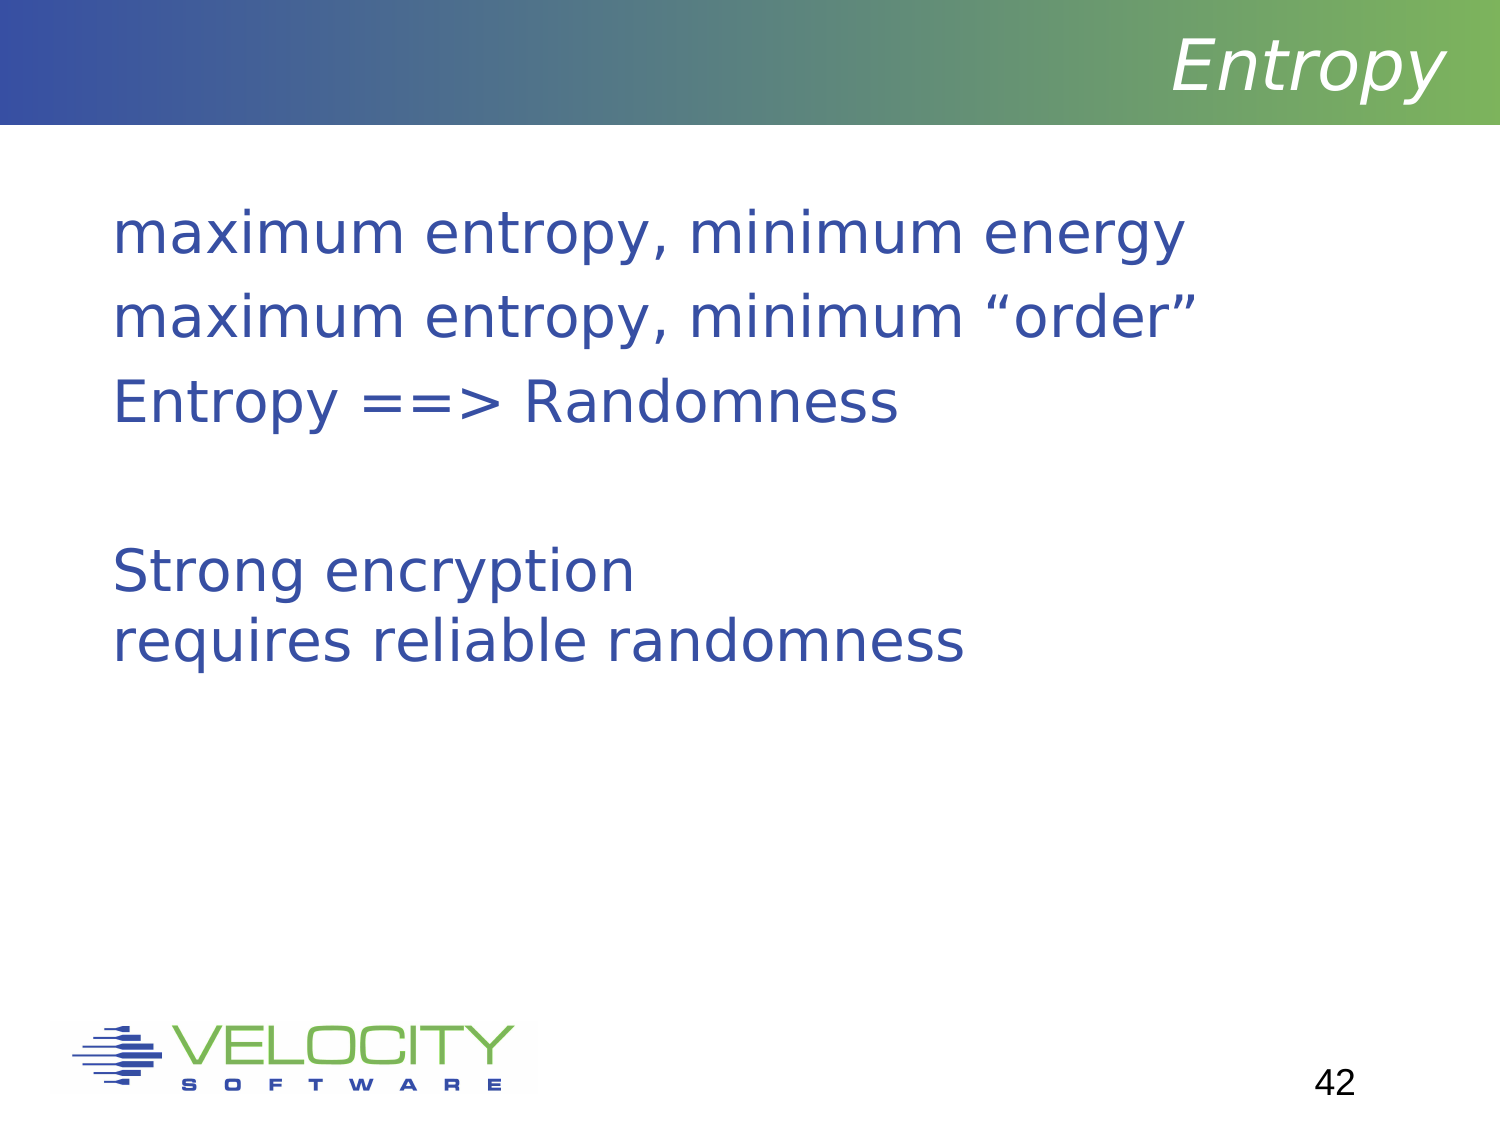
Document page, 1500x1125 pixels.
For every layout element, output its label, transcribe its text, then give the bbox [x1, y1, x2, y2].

list maximum entropy, minimum energy maximum entropy, minimum “order” Entropy ==> Randomness Strong encryption requires reliable randomness [70, 187, 1438, 988]
picture [50, 1021, 538, 1094]
title Entropy [62, 12, 1463, 113]
